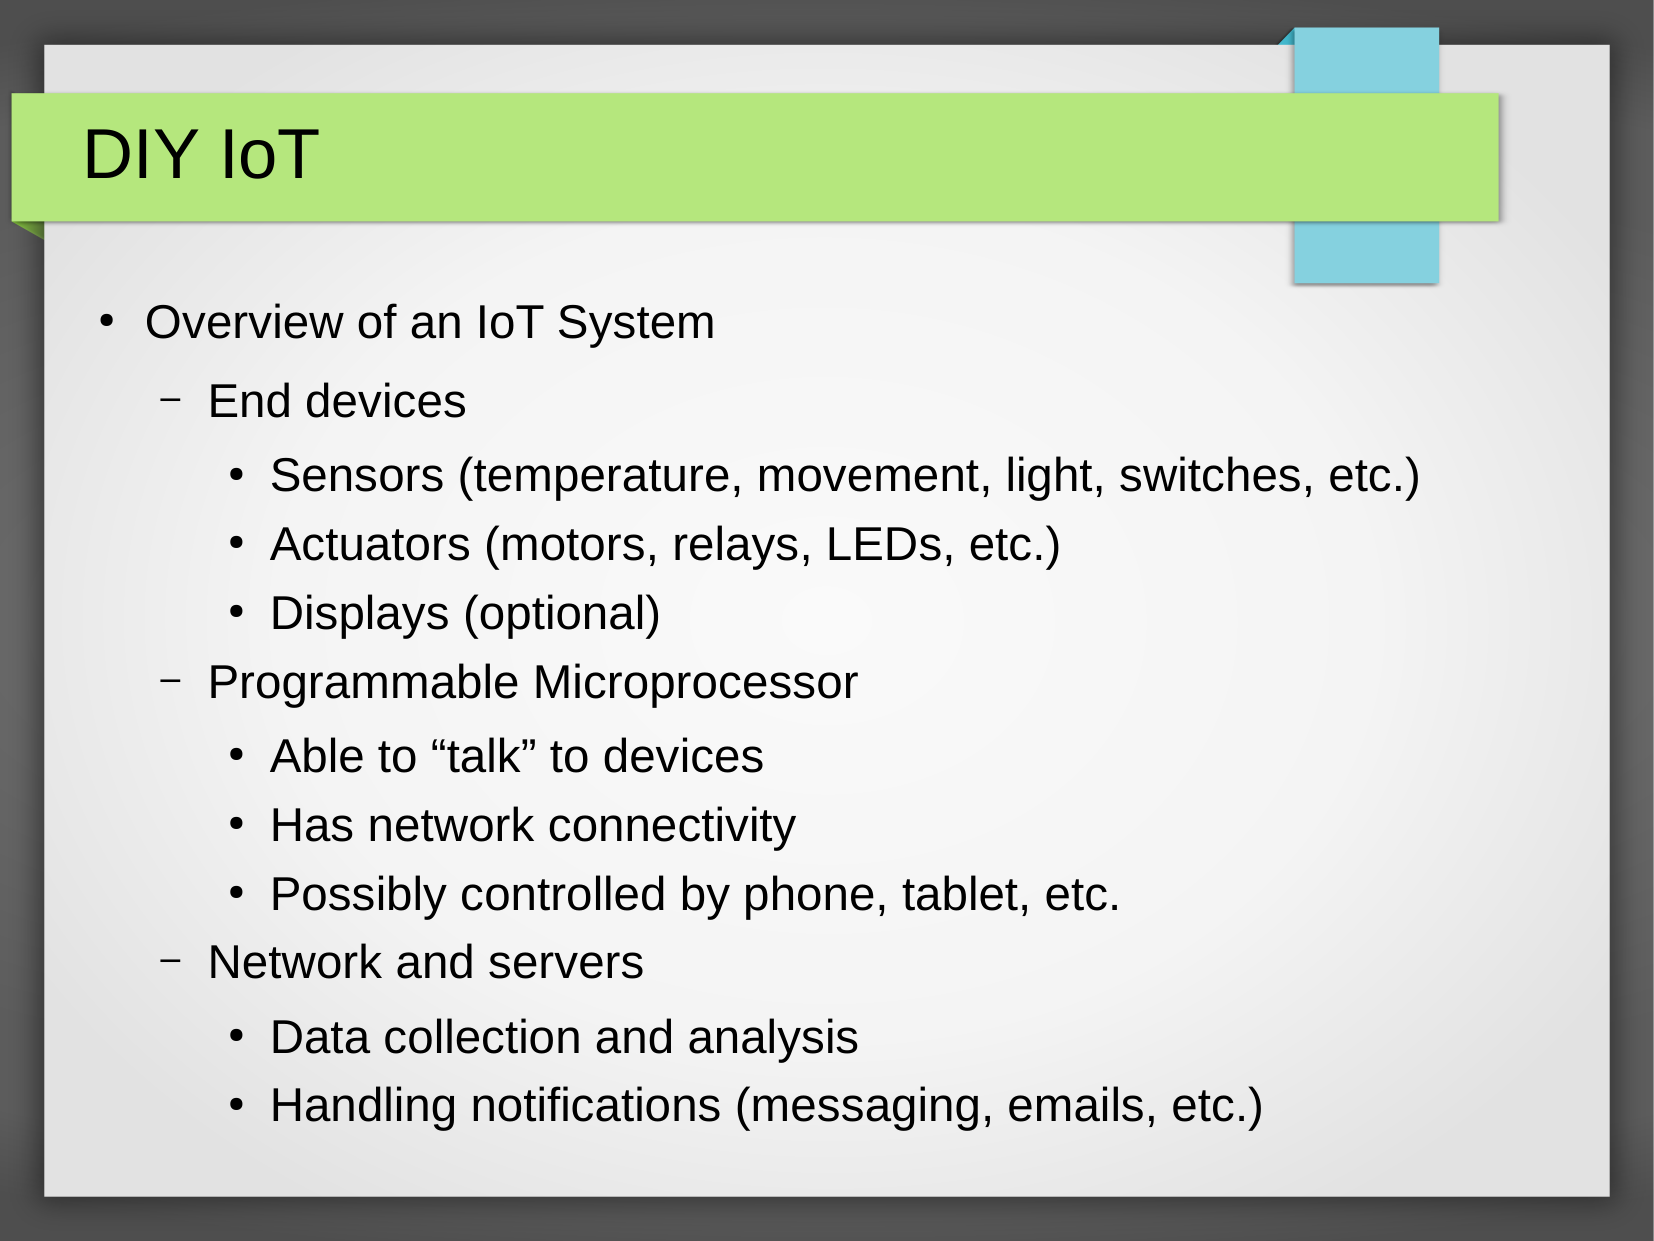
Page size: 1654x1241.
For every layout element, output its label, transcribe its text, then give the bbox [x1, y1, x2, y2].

picture [0, 0, 1654, 1241]
title DIY IoT [82, 94, 1264, 213]
list Overview of an IoT System End devices Sensors (temperature, movement, light, switches, etc.) Actuators (motors, relays, LEDs, etc.) Displays (optional) Programmable Microprocessor Able to “talk” to devices Has network connectivity Possibly controlled by phone, tablet, etc. Network and servers Data collection and analysis Handling notifications (messaging, emails, etc.) [82, 295, 1571, 1141]
